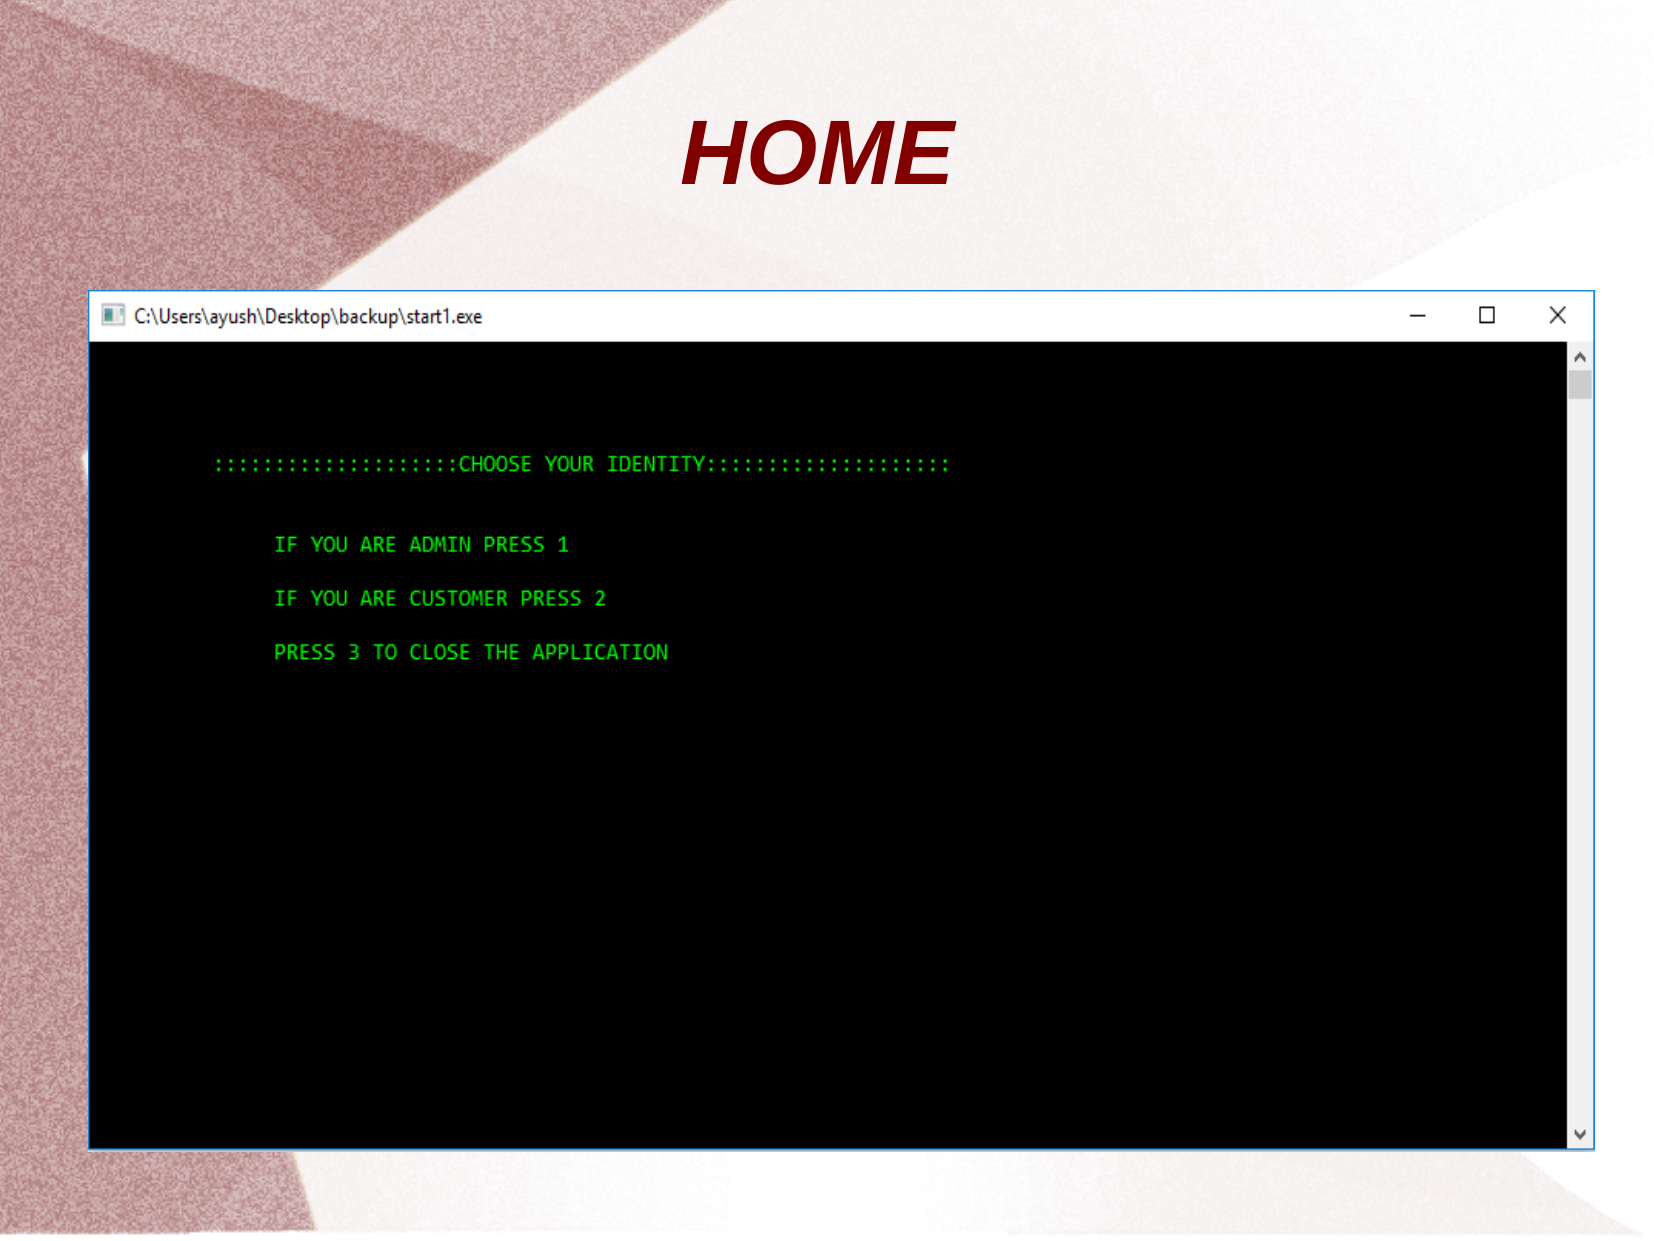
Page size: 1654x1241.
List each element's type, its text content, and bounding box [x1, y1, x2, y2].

title HOME [29, 49, 1607, 257]
picture [0, 0, 1654, 1241]
